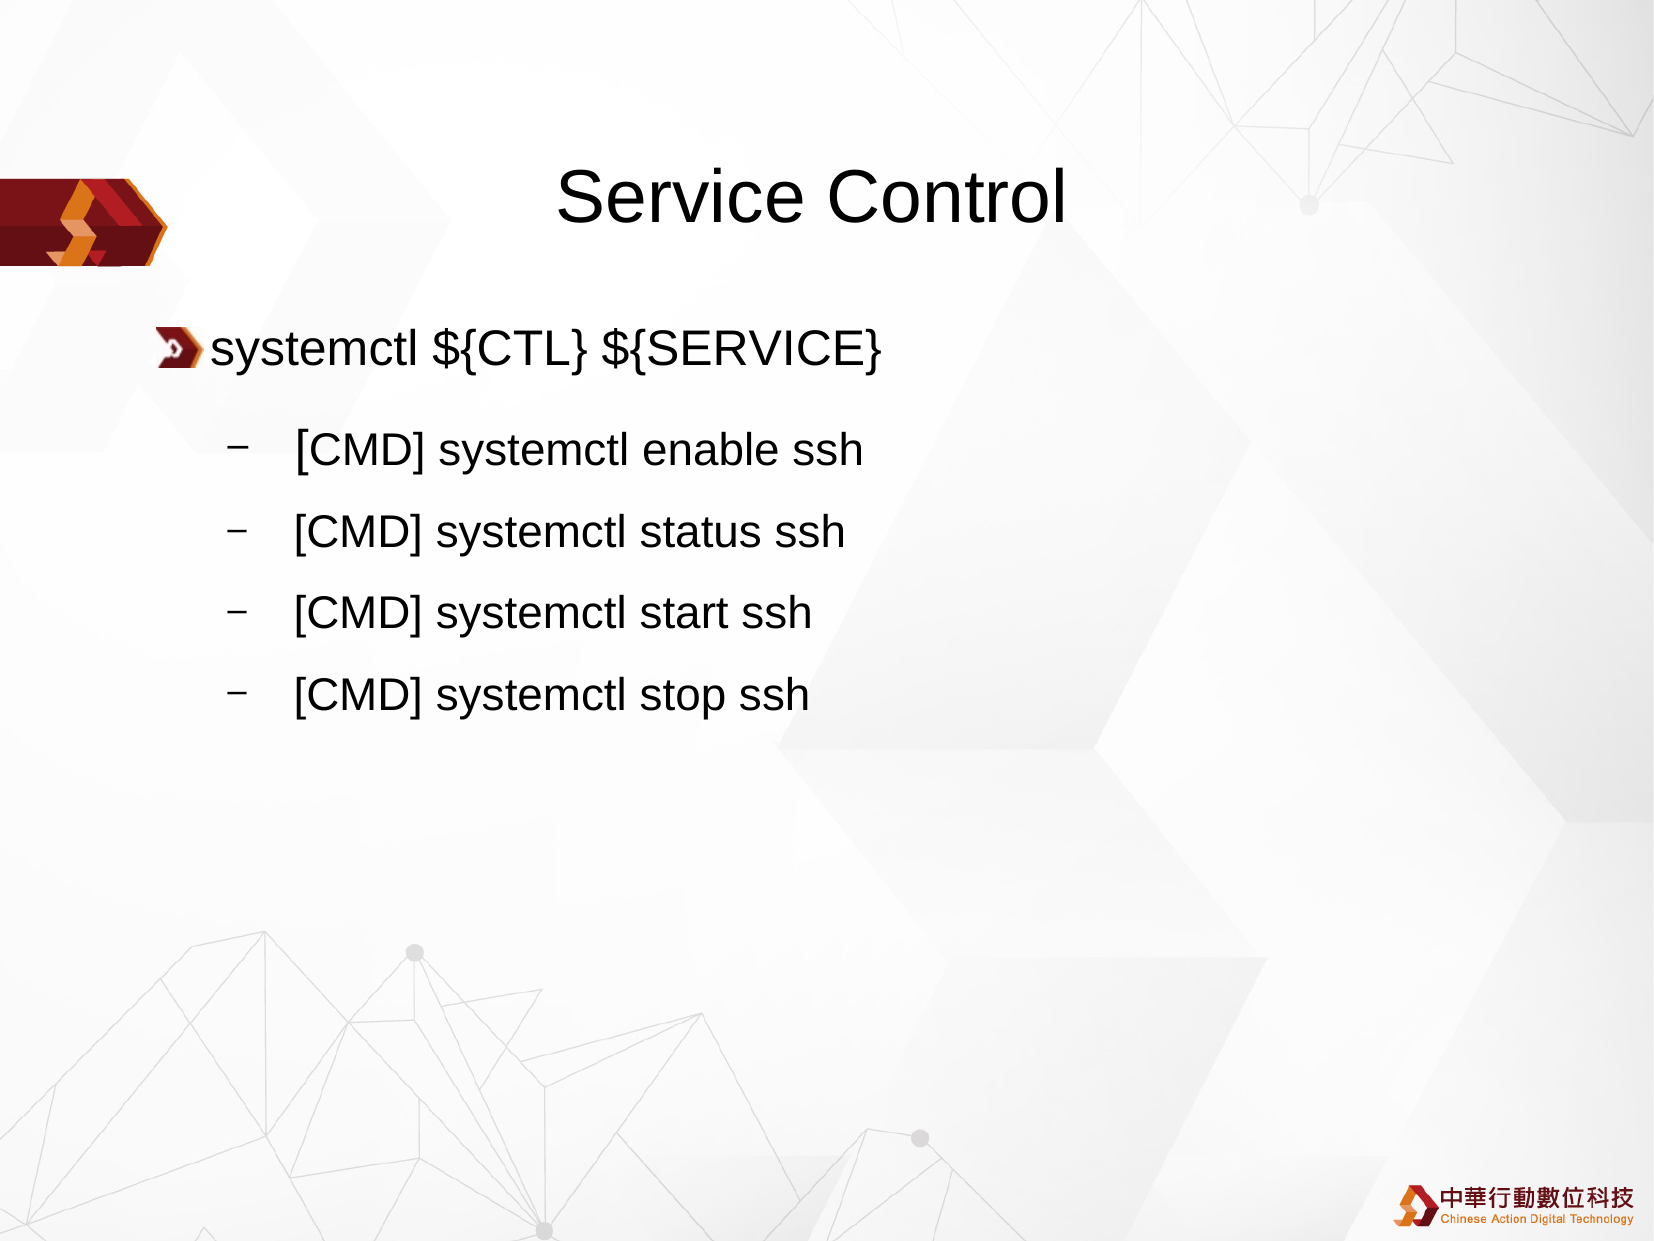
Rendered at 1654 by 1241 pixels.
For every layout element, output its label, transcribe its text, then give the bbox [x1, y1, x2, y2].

list systemctl ${CTL} ${SERVICE} [CMD] systemctl enable ssh [CMD] systemctl status ssh [CMD] systemctl start ssh [CMD] systemctl stop ssh [118, 319, 1571, 1040]
picture [0, 0, 1654, 1241]
title Service Control [118, 112, 1506, 281]
